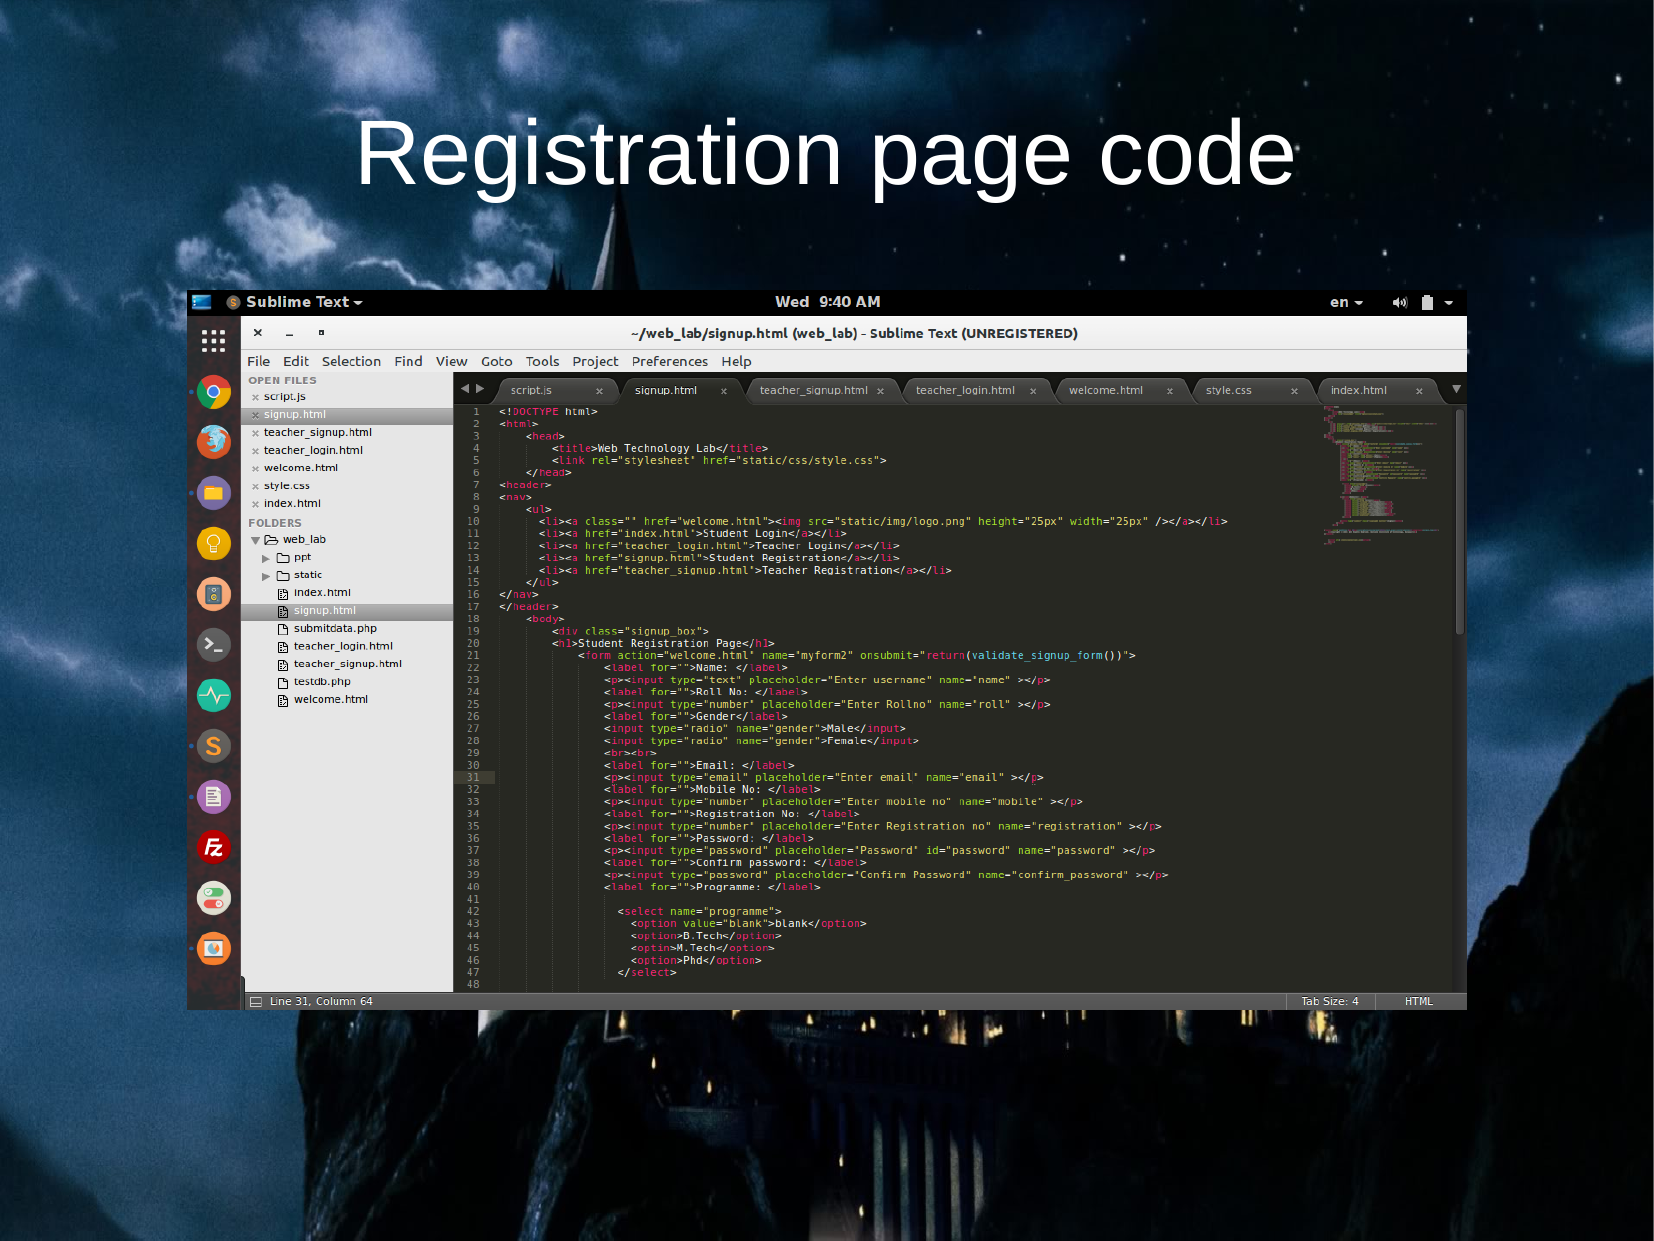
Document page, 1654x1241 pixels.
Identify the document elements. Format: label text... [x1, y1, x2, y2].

title Registration page code [82, 49, 1571, 257]
picture [0, 0, 1654, 1241]
